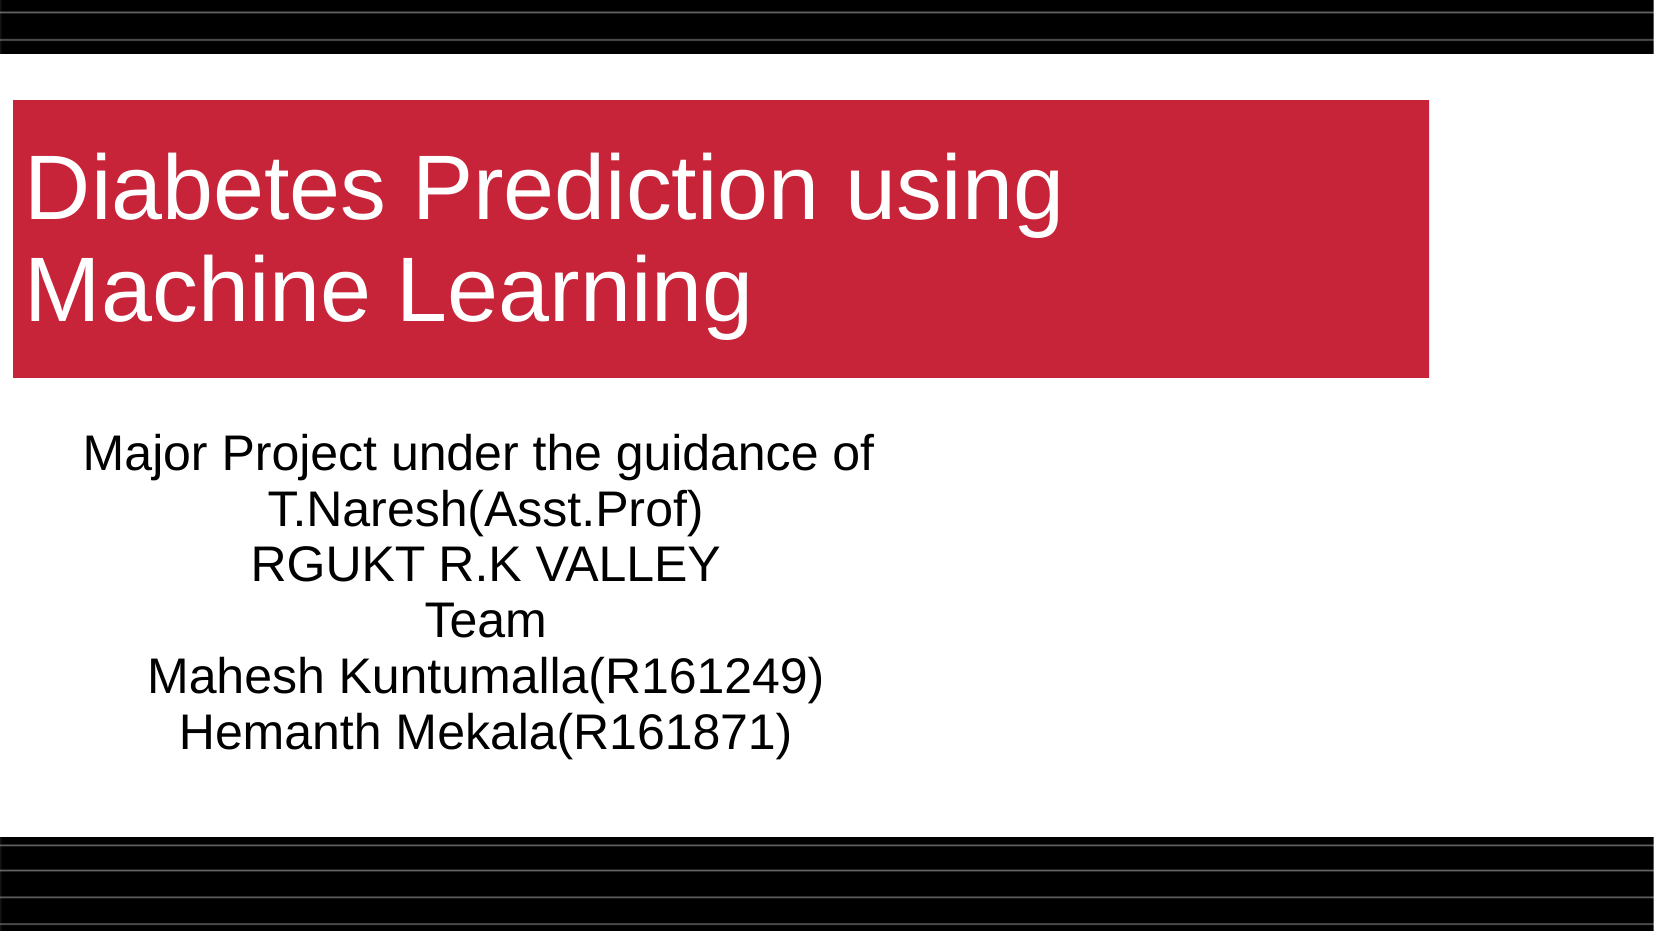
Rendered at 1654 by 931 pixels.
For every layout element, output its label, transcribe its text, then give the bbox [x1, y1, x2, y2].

subtitle Major Project under the guidance of T.Naresh(Asst.Prof) RGUKT R.K VALLEY Team Mahesh Kuntumalla(R161249) Hemanth Mekala(R161871) [82, 425, 945, 760]
picture [0, 0, 1654, 54]
title Diabetes Prediction using Machine Learning [13, 100, 1430, 378]
picture [0, 837, 1654, 931]
